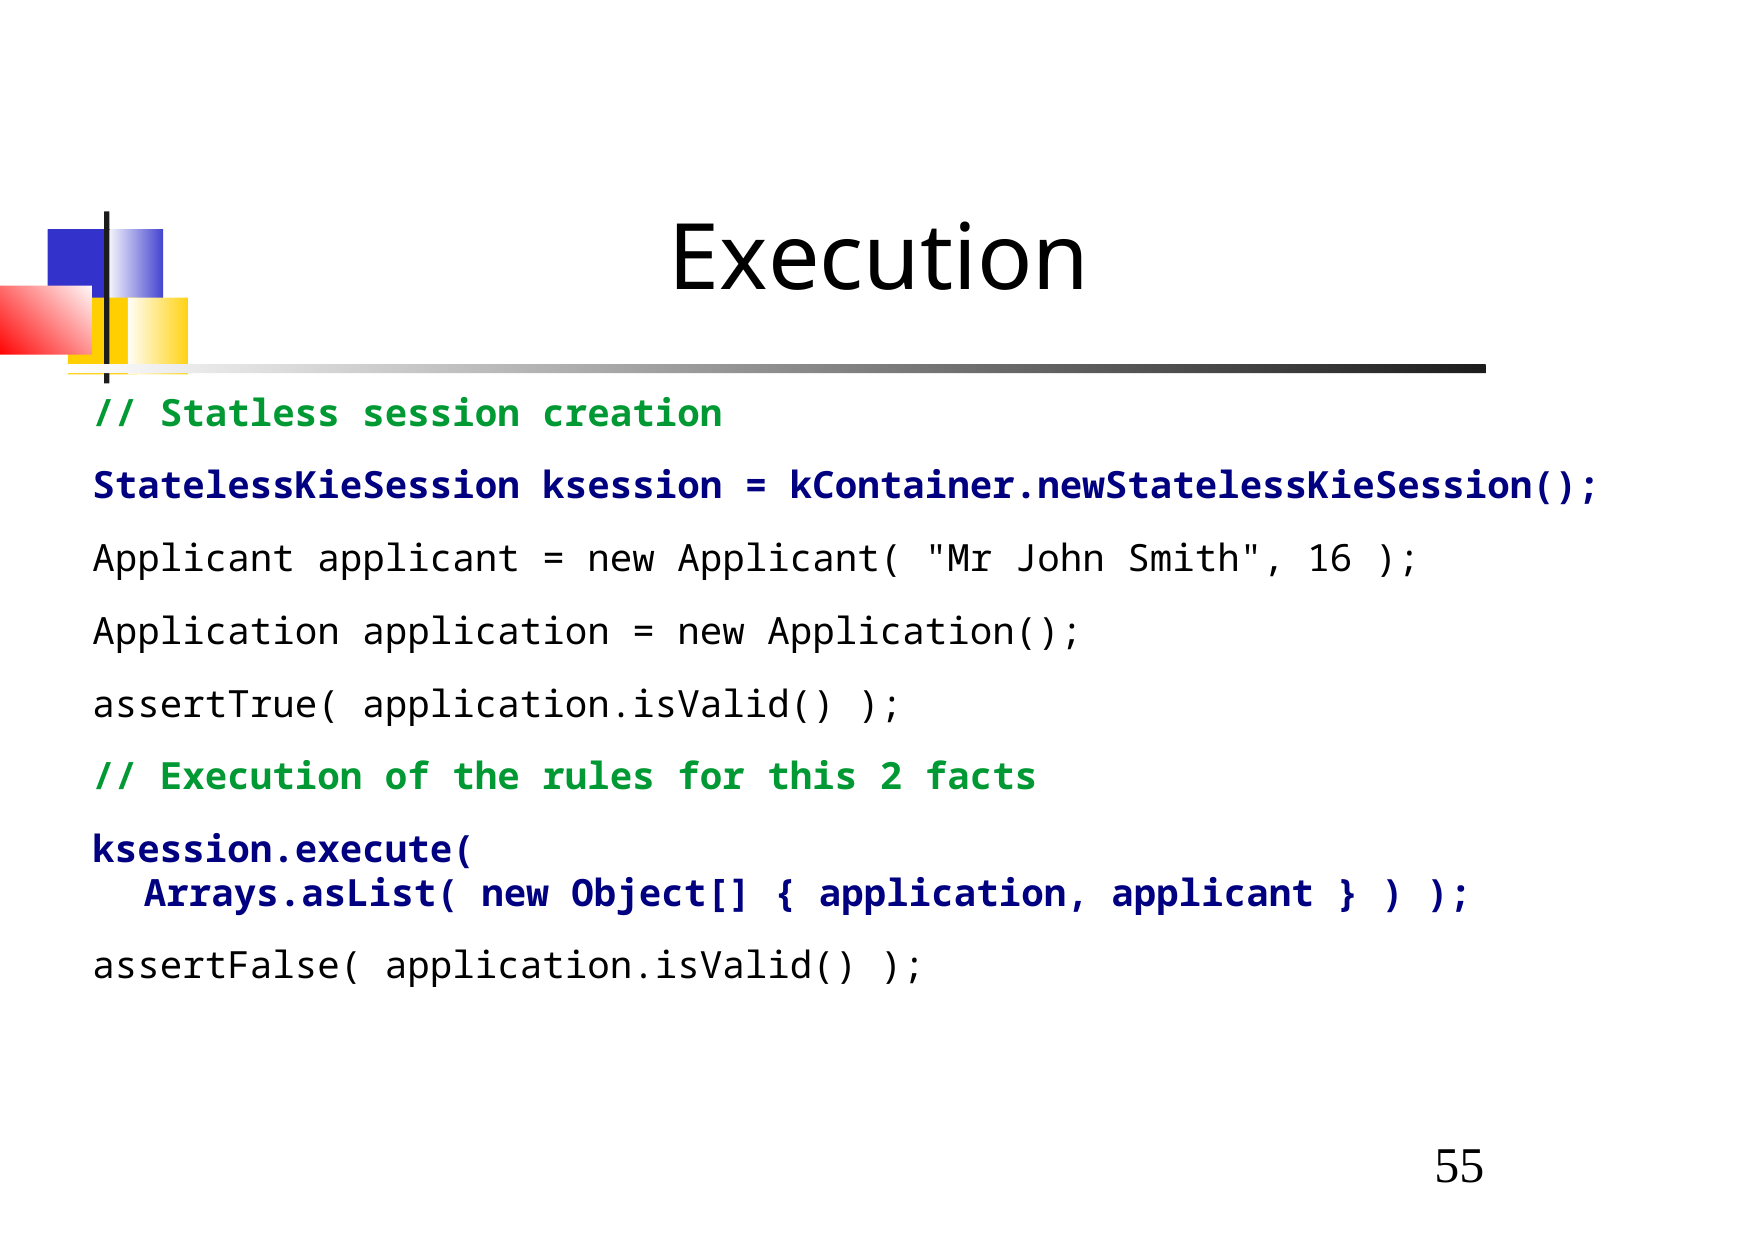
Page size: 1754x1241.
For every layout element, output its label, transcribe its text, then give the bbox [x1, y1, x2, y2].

title Execution [82, 161, 1676, 355]
list // Statless session creation StatelessKieSession ksession = kContainer.newStatelessKieSession(); Applicant applicant = new Applicant( "Mr John Smith", 16 ); Application application = new Application(); assertTrue( application.isValid() ); // Execution of the rules for this 2 facts ksession.execute( Arrays.asList( new Object[] { application, applicant } ) ); assertFalse( application.isValid() ); [72, 383, 1652, 1103]
